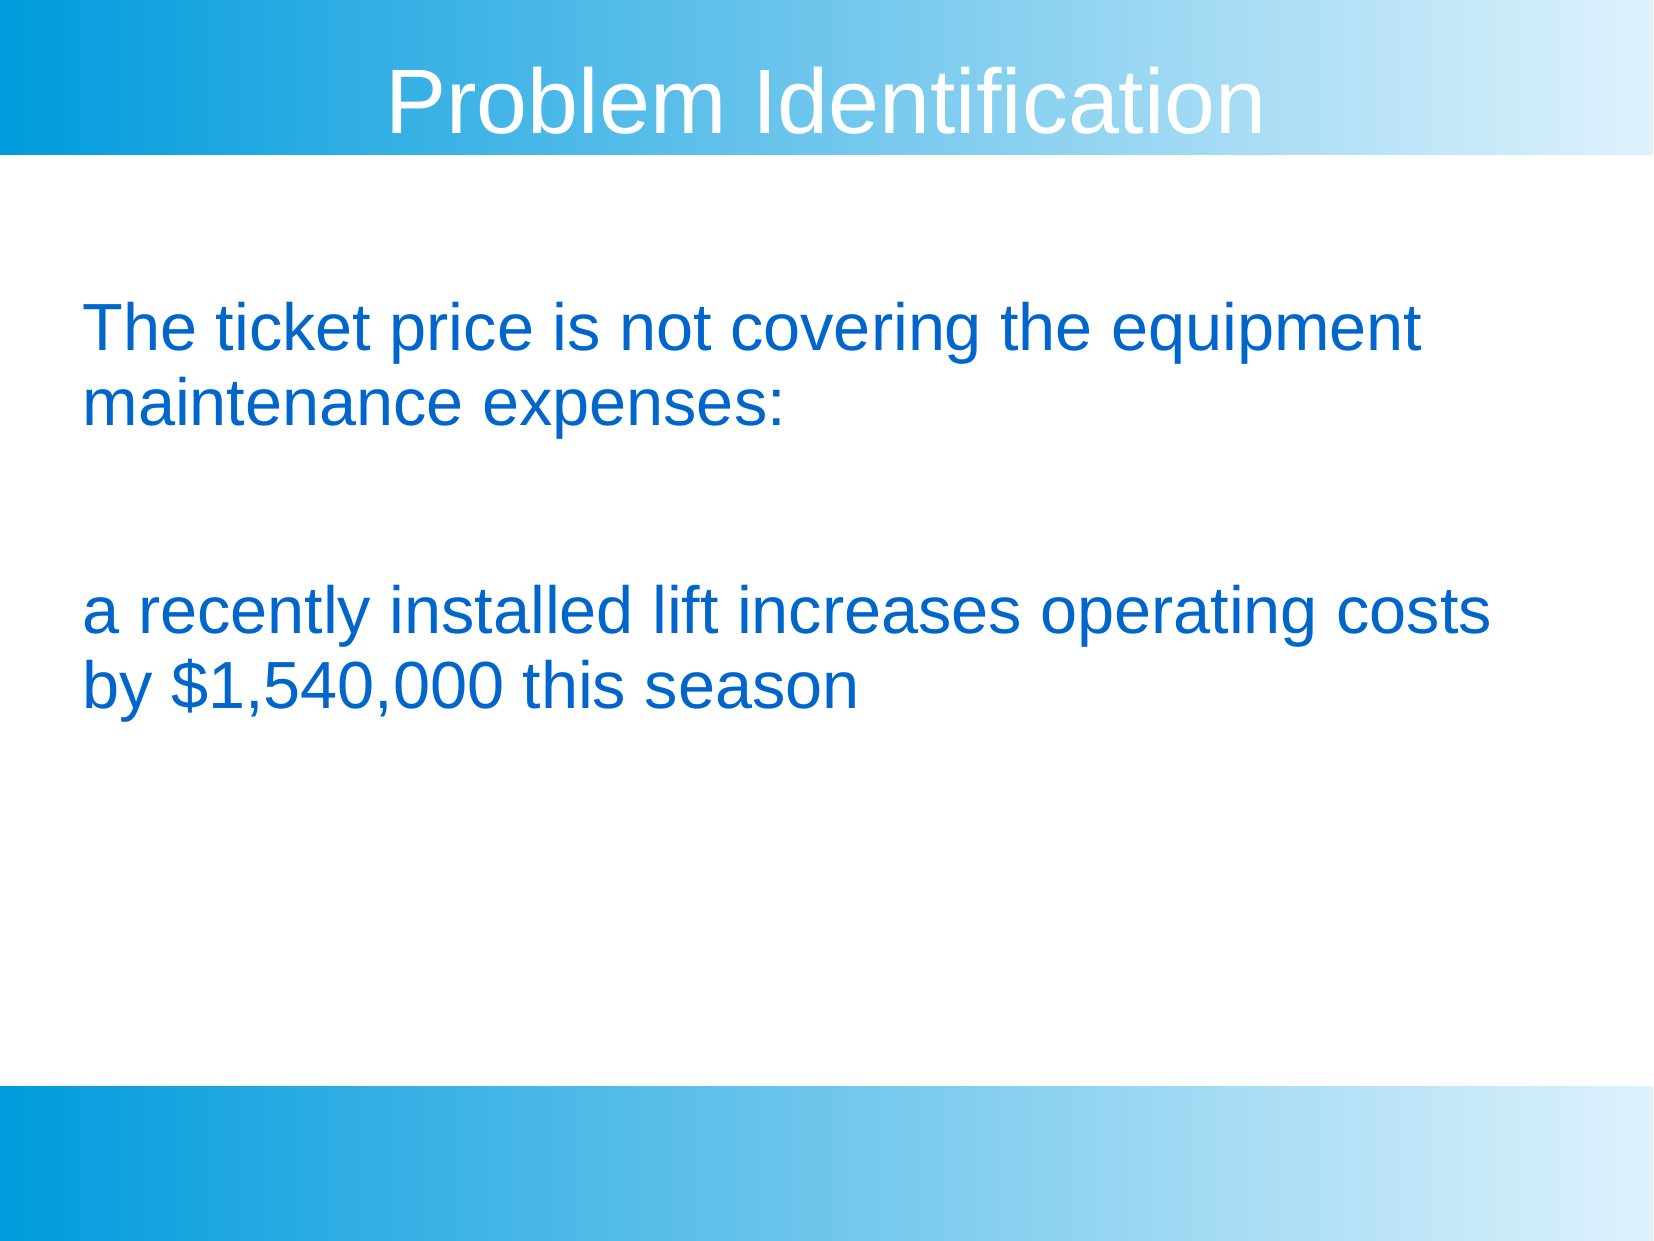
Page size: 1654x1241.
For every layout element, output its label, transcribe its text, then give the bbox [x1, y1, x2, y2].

list The ticket price is not covering the equipment maintenance expenses: a recently installed lift increases operating costs by $1,540,000 this season [82, 290, 1571, 1010]
title Problem Identification [82, 49, 1571, 155]
